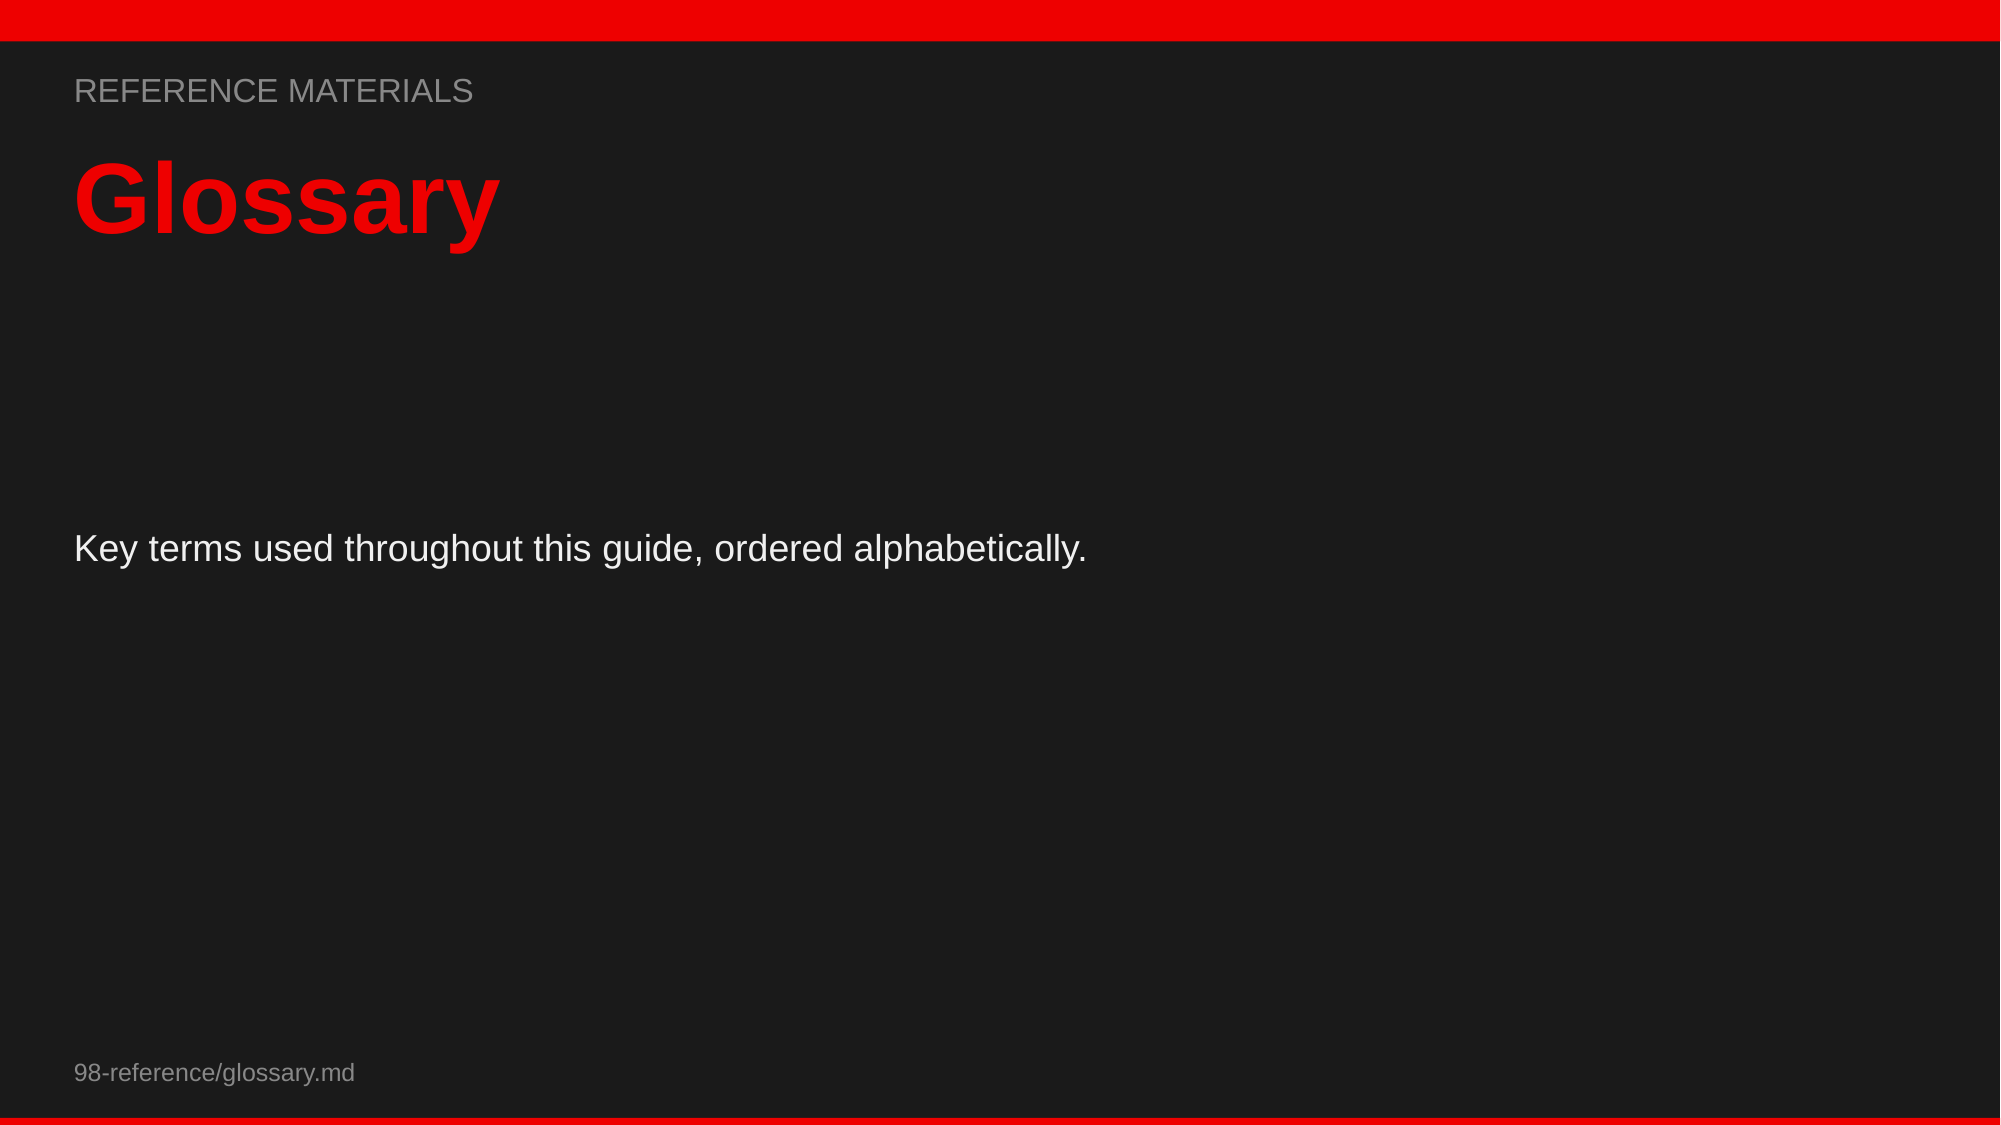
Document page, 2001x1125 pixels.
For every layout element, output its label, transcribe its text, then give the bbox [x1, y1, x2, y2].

text_box 98-reference/glossary.md [59, 1051, 1942, 1093]
text_box [0, 0, 2001, 42]
text_box [0, 1117, 2001, 1125]
text_box Glossary [59, 135, 1942, 461]
text_box Key terms used throughout this guide, ordered alphabetically. [59, 519, 1942, 727]
text_box REFERENCE MATERIALS [59, 64, 1942, 119]
